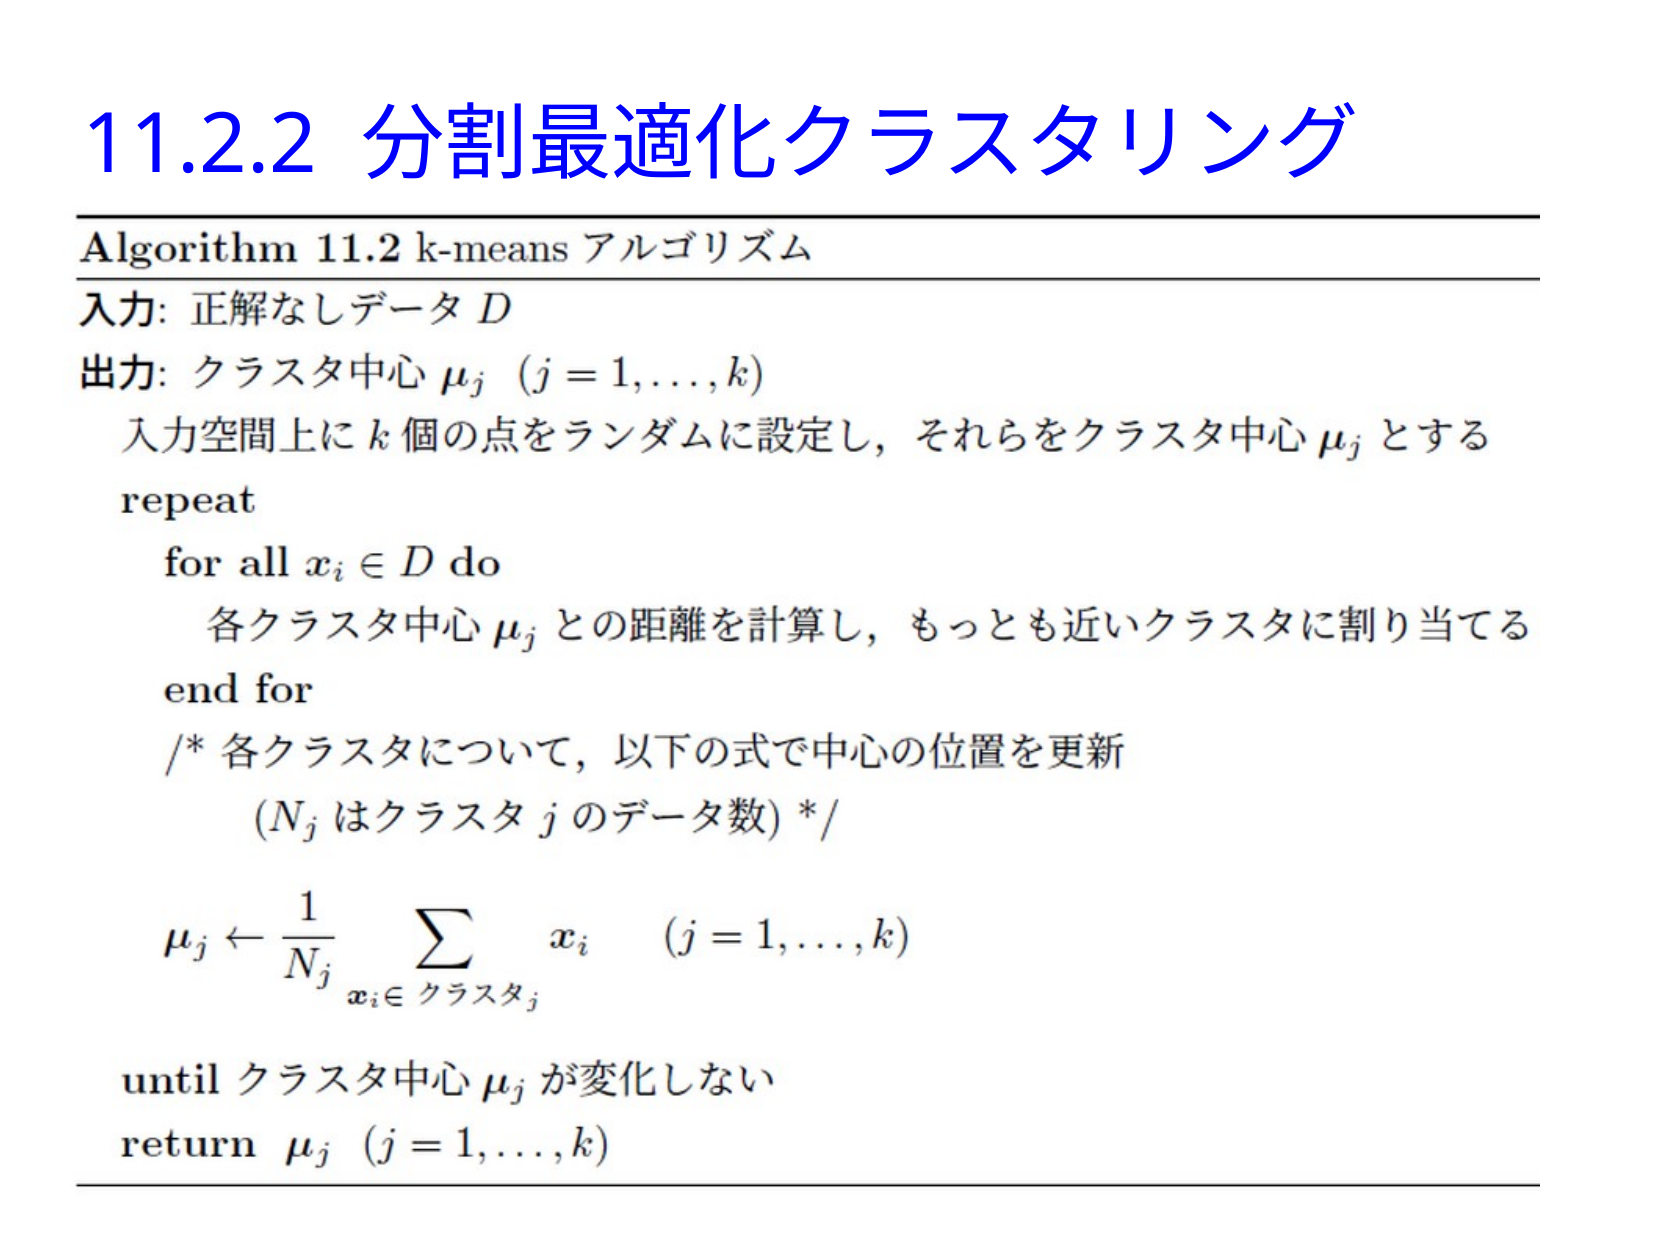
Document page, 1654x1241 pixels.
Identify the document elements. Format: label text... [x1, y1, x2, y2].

picture [62, 206, 1540, 1196]
title 11.2.2 分割最適化クラスタリング [82, 27, 1571, 279]
